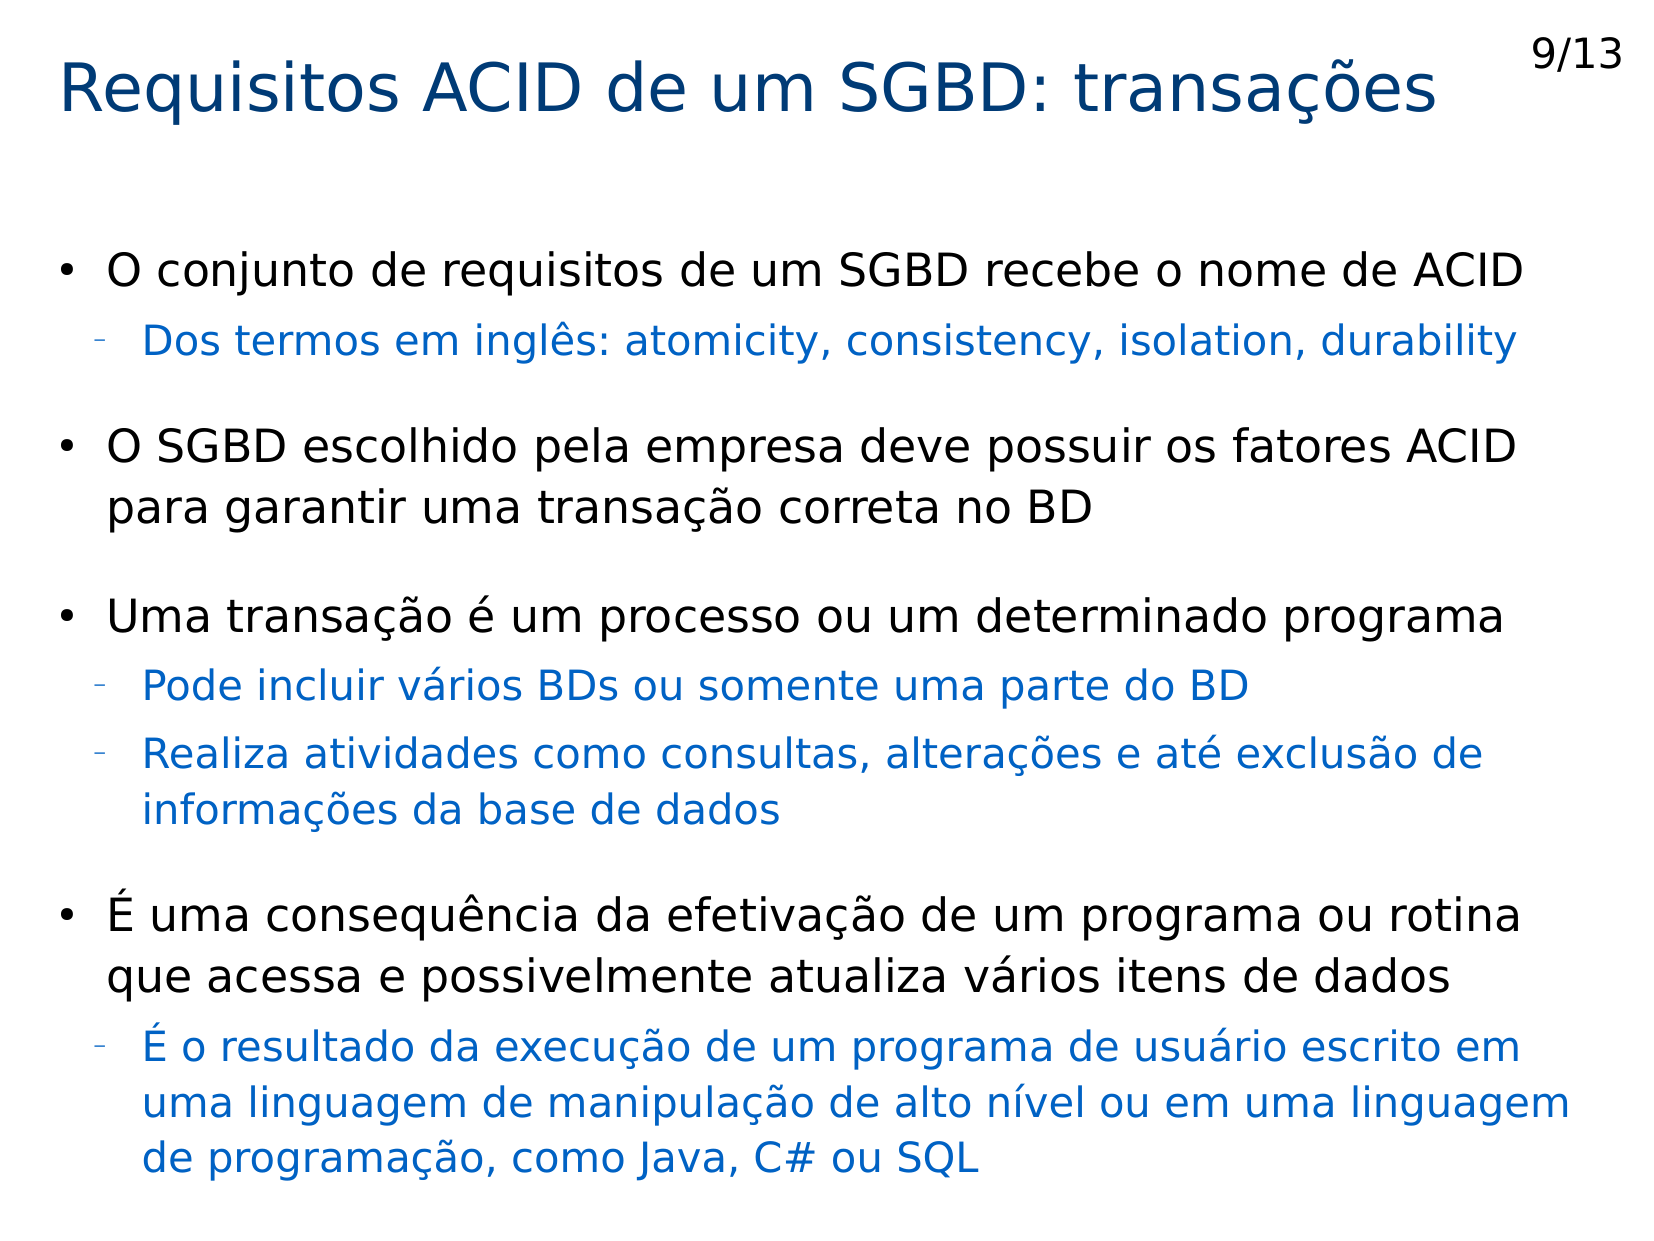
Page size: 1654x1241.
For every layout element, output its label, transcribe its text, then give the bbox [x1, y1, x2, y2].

title Requisitos ACID de um SGBD: transações [59, 29, 1506, 148]
list O conjunto de requisitos de um SGBD recebe o nome de ACID Dos termos em inglês: atomicity, consistency, isolation, durability O SGBD escolhido pela empresa deve possuir os fatores ACID para garantir uma transação correta no BD Uma transação é um processo ou um determinado programa Pode incluir vários BDs ou somente uma parte do BD Realiza atividades como consultas, alterações e até exclusão de informações da base de dados É uma consequência da efetivação de um programa ou rotina que acessa e possivelmente atualiza vários itens de dados É o resultado da execução de um programa de usuário escrito em uma linguagem de manipulação de alto nível ou em uma linguagem de programação, como Java, C# ou SQL [59, 236, 1595, 1211]
